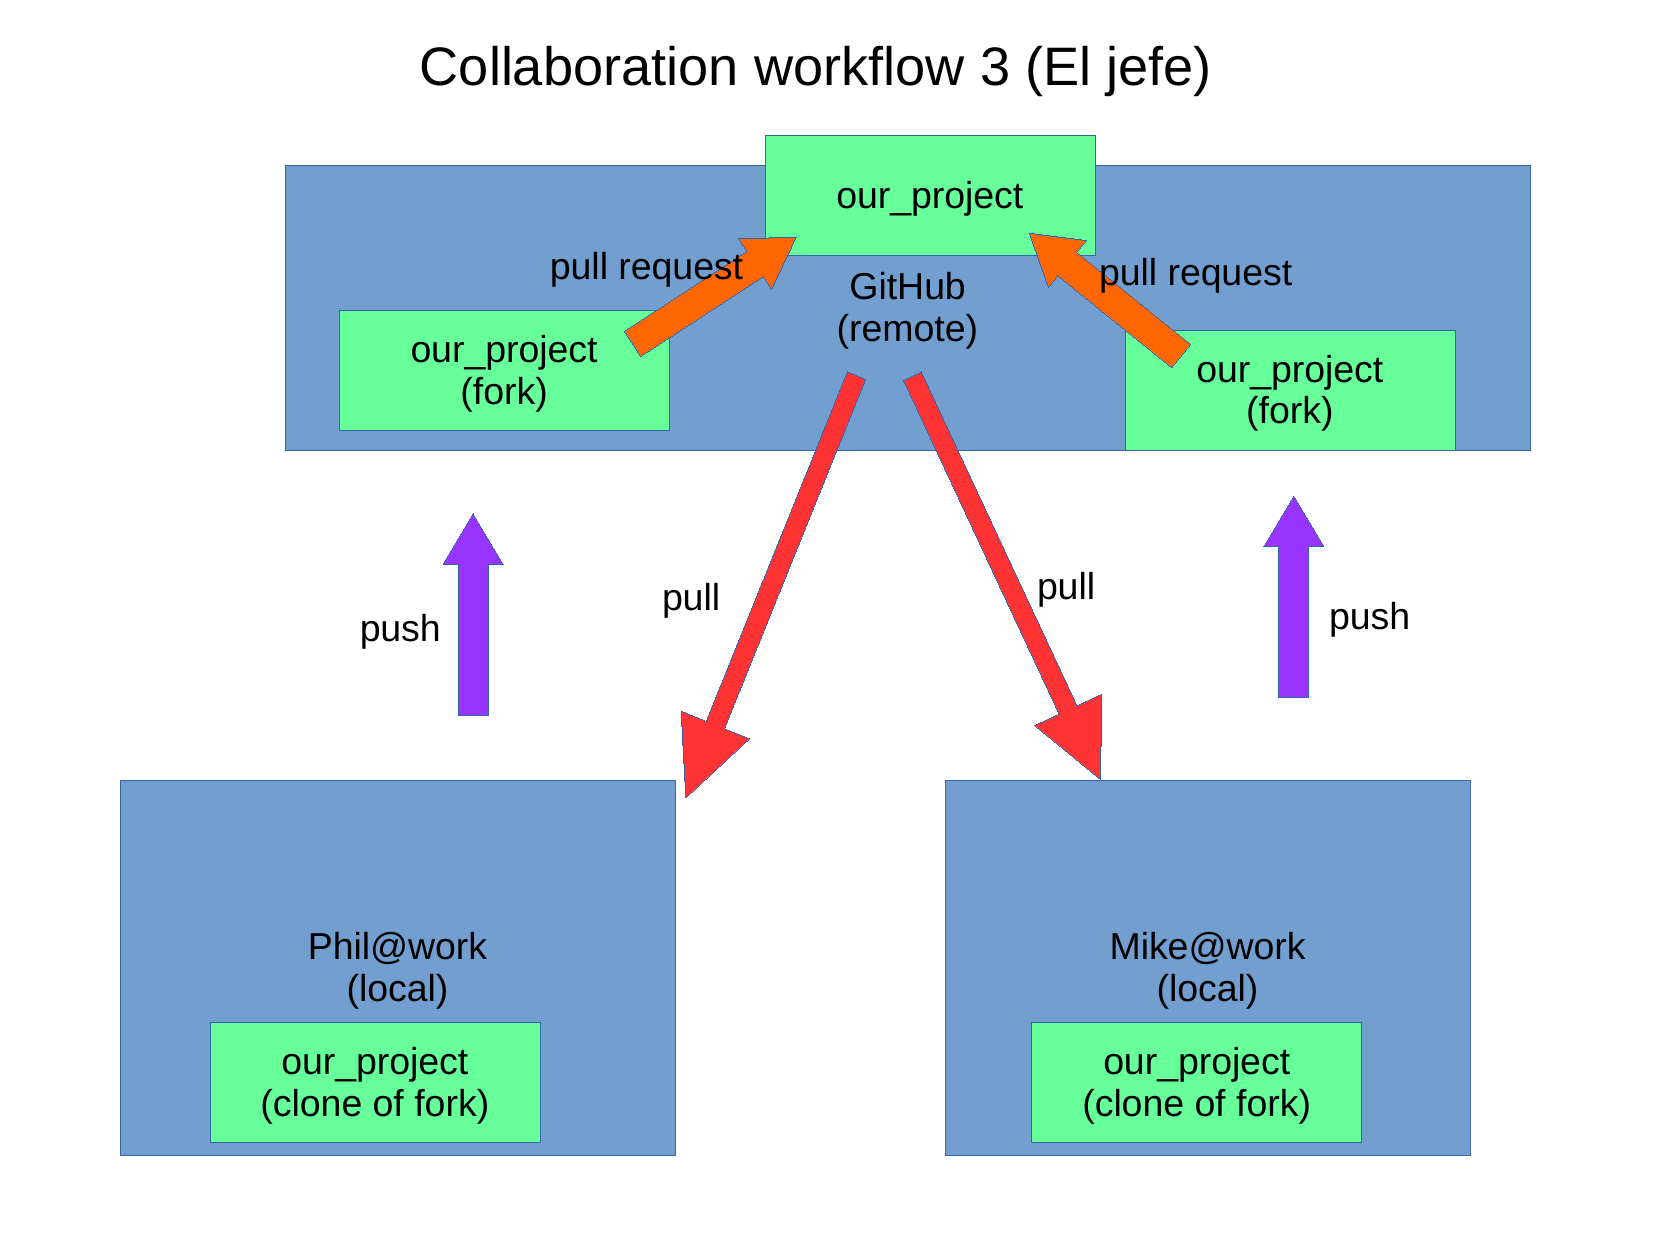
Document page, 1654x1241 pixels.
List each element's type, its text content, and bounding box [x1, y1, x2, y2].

text_box our_project (clone of fork) [210, 1022, 541, 1143]
text_box our_project [765, 135, 1096, 256]
text_box [681, 371, 866, 798]
text_box pull request [1084, 243, 1308, 301]
text_box Phil@work (local) [120, 780, 676, 1156]
text_box push [345, 600, 456, 657]
text_box our_project (fork) [339, 310, 670, 431]
text_box [1089, 301, 1191, 368]
text_box [903, 371, 1102, 780]
text_box GitHub (remote) [1096, 165, 1531, 451]
text_box our_project (fork) [1125, 330, 1456, 451]
text_box Collaboration workflow 3 (El jefe) [405, 29, 1228, 106]
text_box [624, 295, 735, 357]
text_box [1263, 496, 1324, 698]
text_box GitHub (remote) [285, 165, 1125, 451]
text_box [443, 513, 504, 716]
text_box [759, 237, 797, 290]
text_box pull [647, 569, 736, 631]
text_box pull [1022, 558, 1111, 616]
text_box pull request [535, 237, 759, 295]
text_box our_project (clone of fork) [1031, 1022, 1362, 1143]
text_box Mike@work (local) [945, 780, 1471, 1156]
text_box push [1314, 588, 1426, 646]
text_box [1029, 233, 1087, 297]
